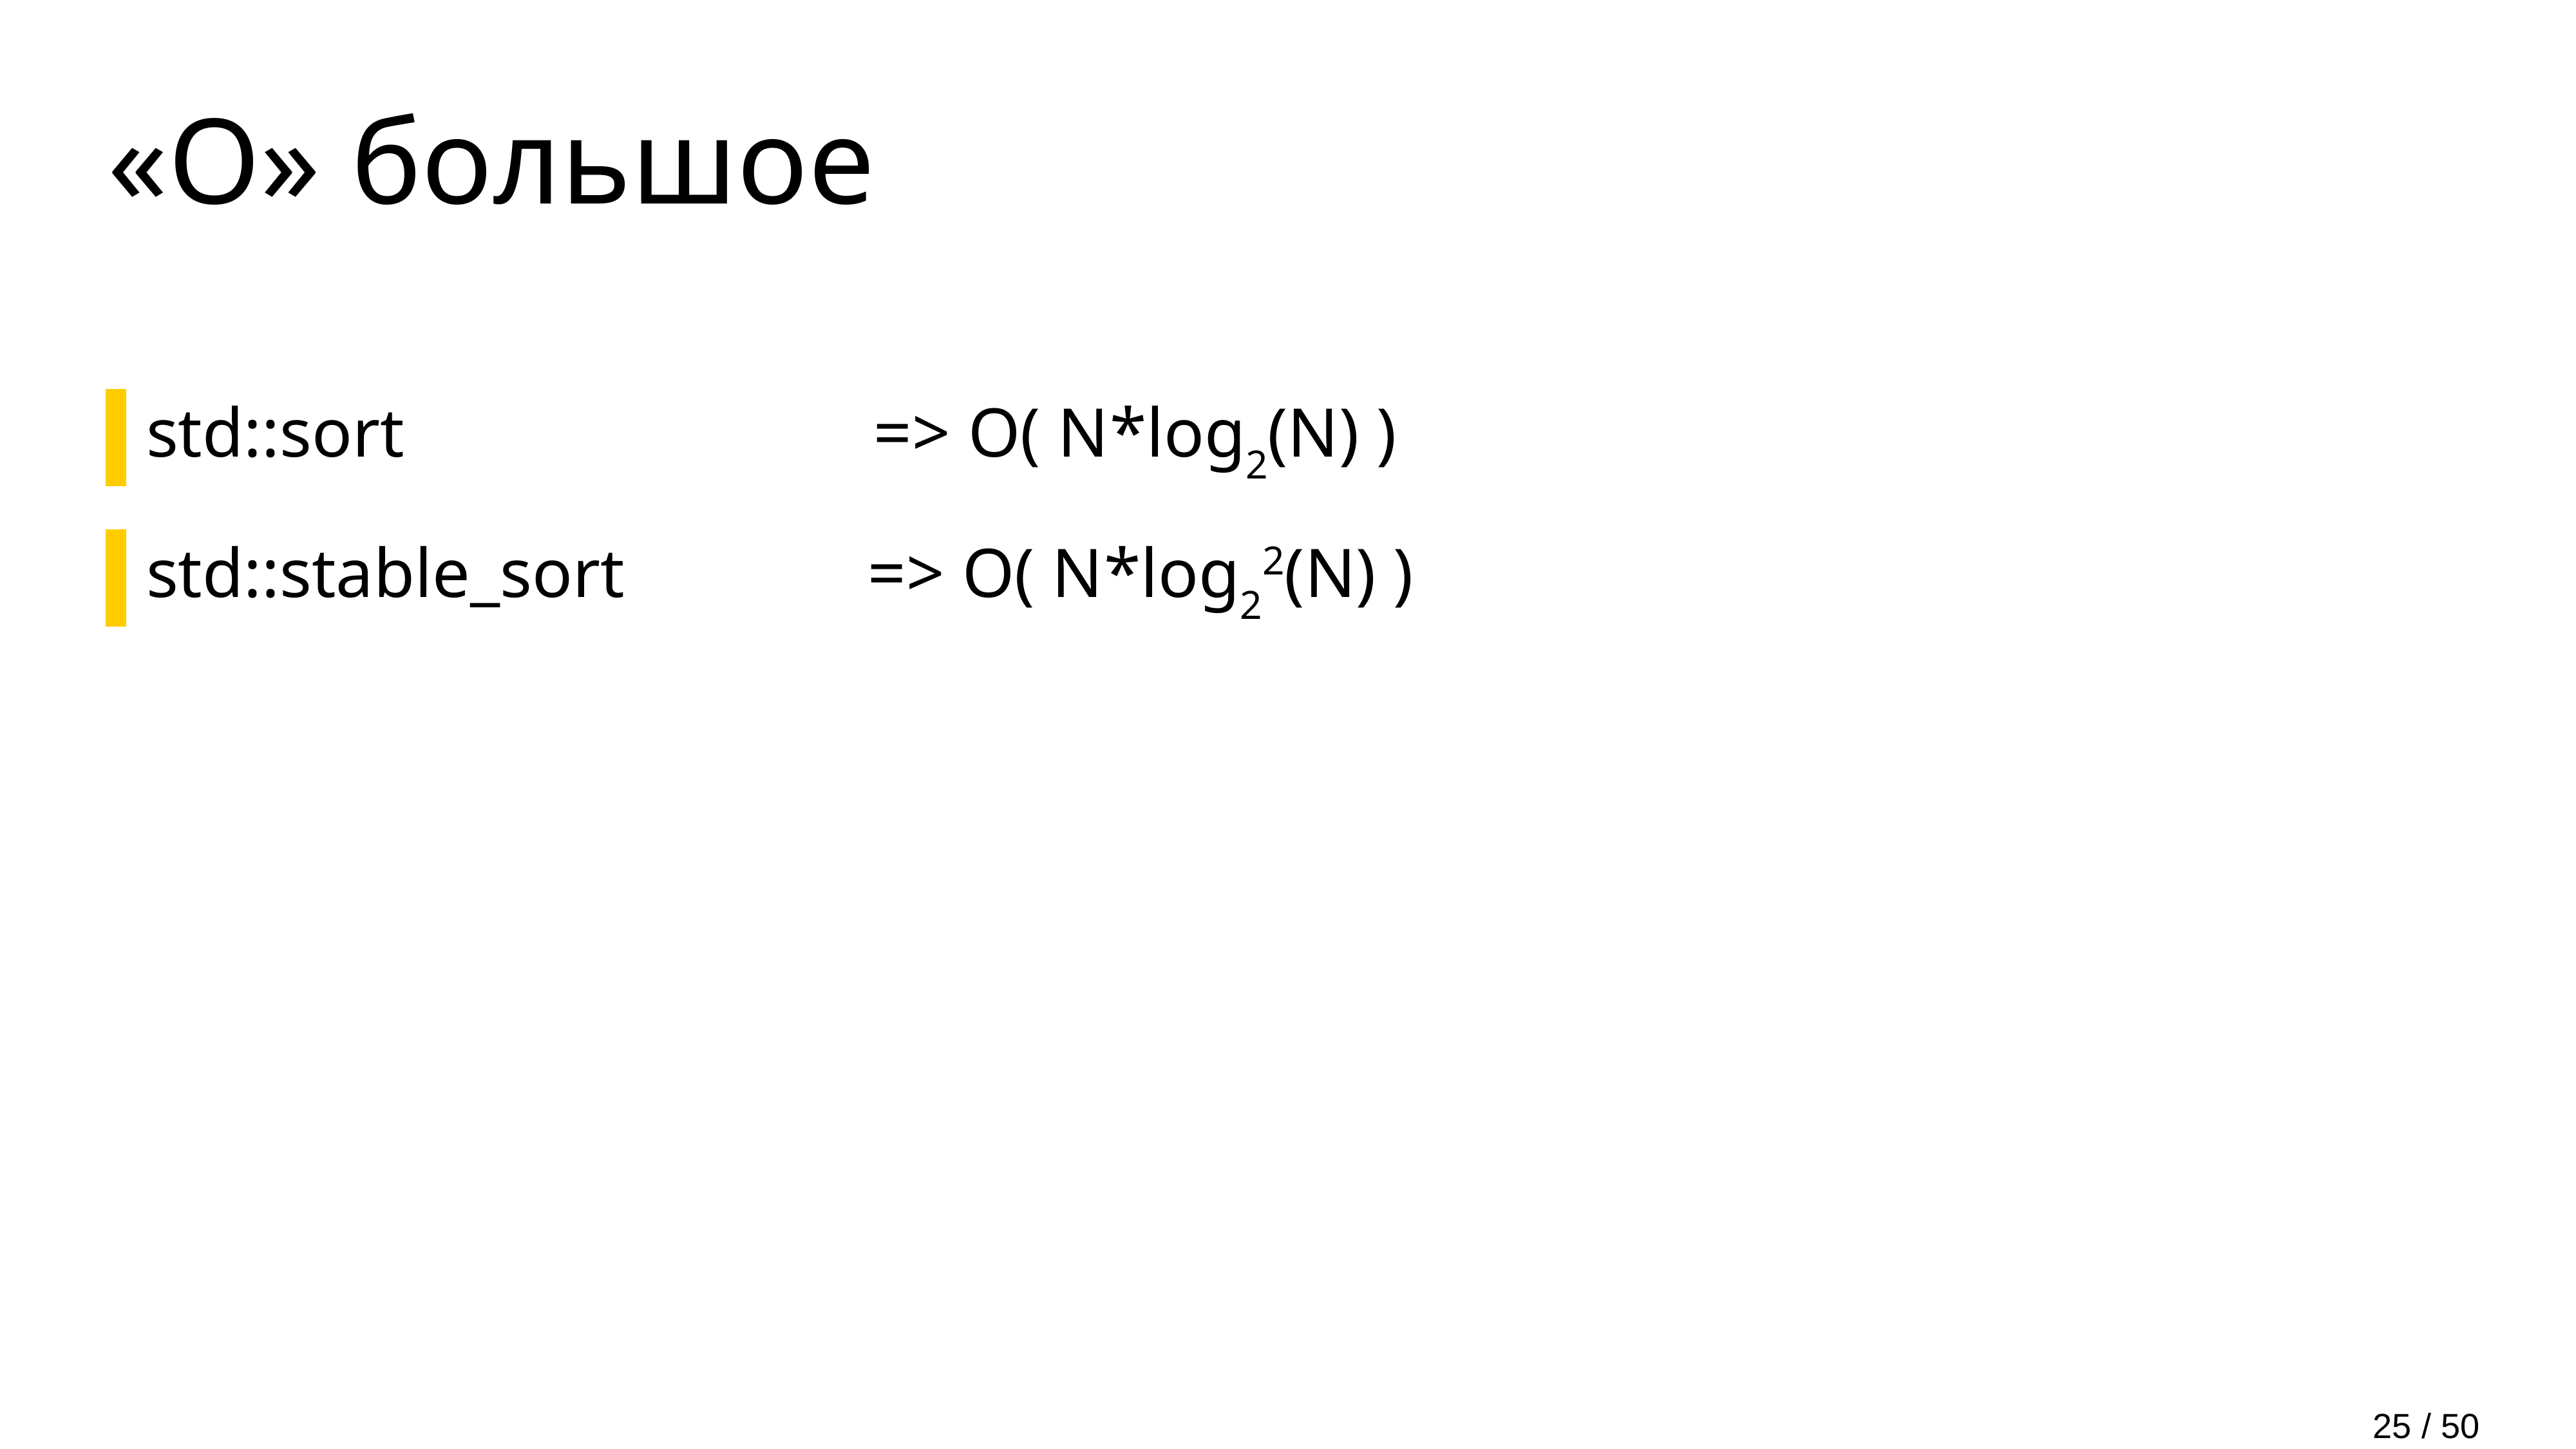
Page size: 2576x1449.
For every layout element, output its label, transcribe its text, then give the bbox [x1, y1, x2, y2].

text_box <number> / 50 [2363, 1402, 2576, 1449]
text_box std::sort => O( N*log2(N) ) std::stable_sort => O( N*log22(N) ) [96, 364, 2512, 1419]
title «О» большое [108, 80, 2468, 242]
